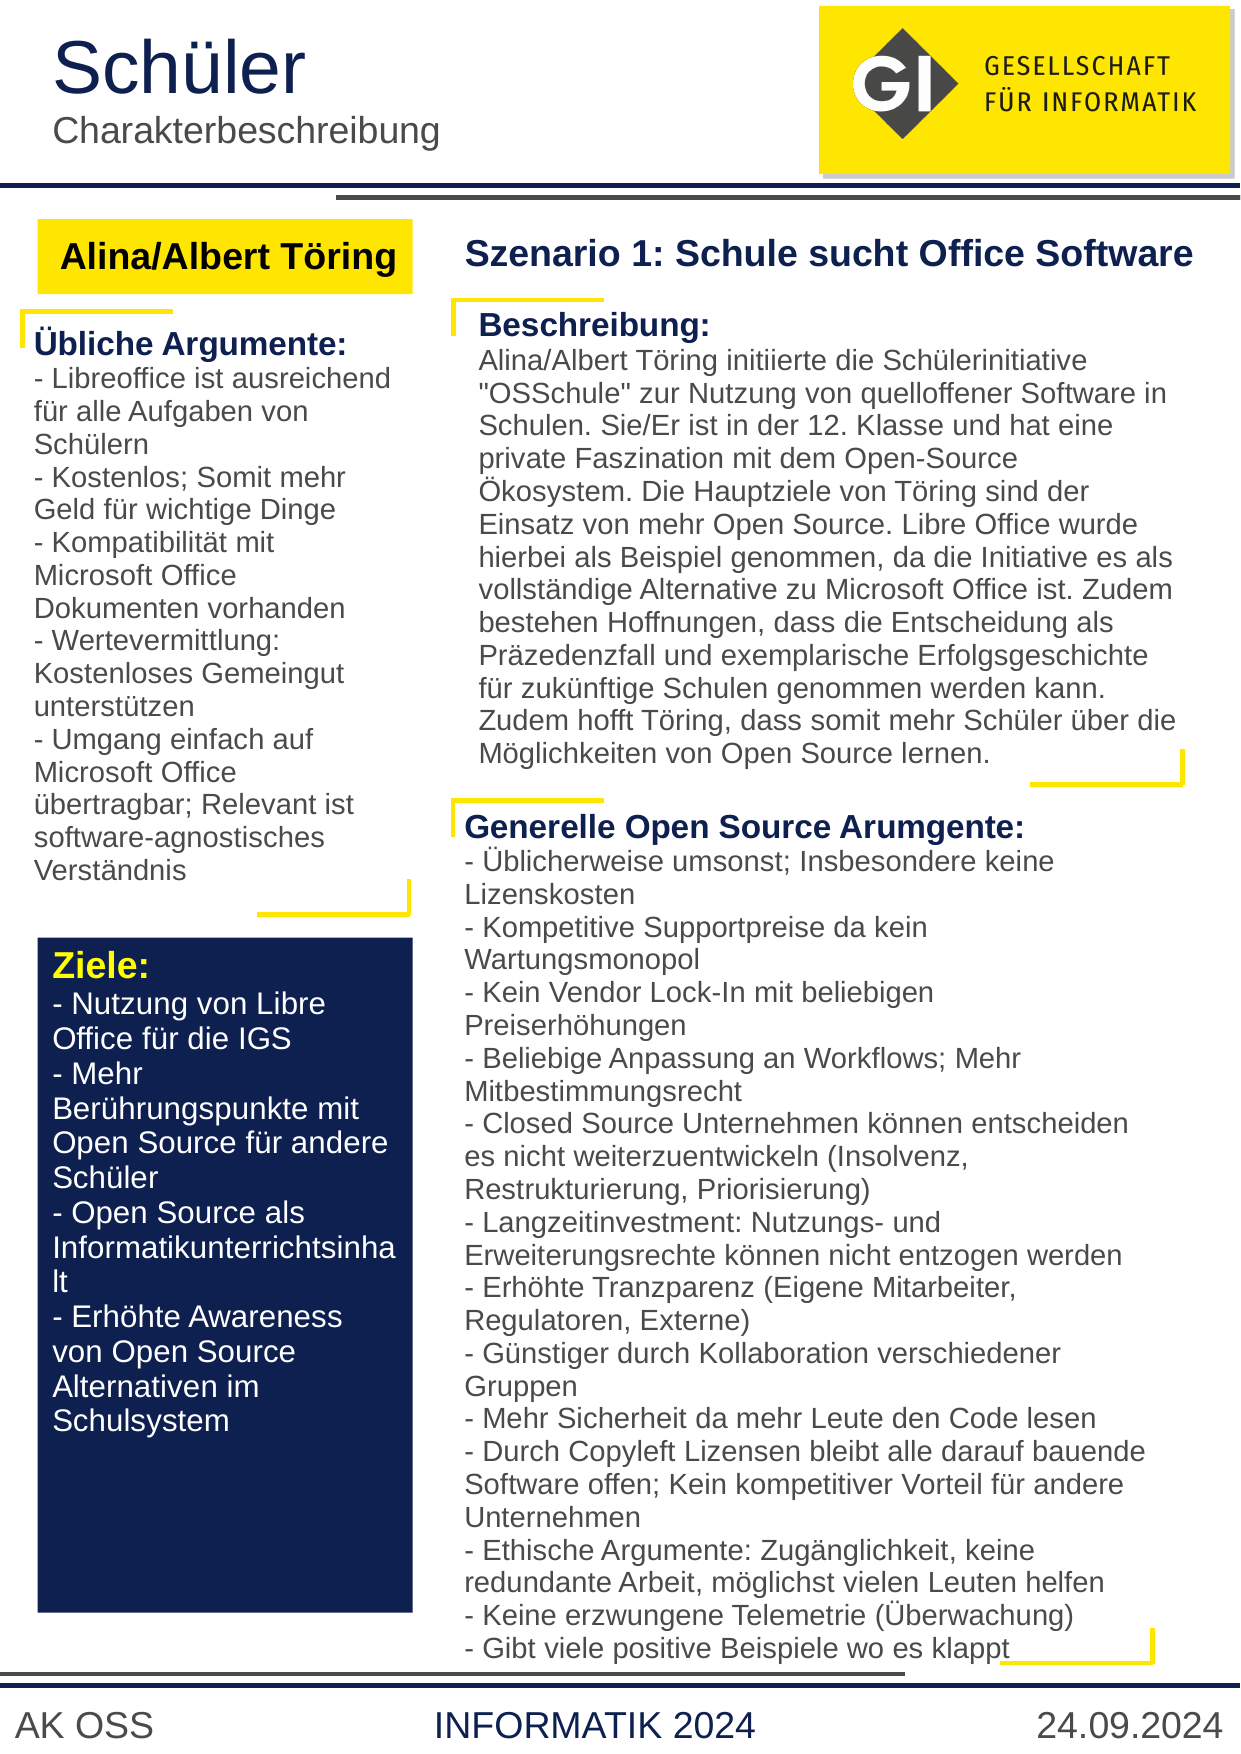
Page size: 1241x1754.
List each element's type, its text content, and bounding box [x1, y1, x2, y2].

text_box INFORMATIK 2024 [419, 1697, 772, 1754]
text_box 24.09.2024 [1021, 1697, 1239, 1754]
text_box Übliche Argumente: - Libreoffice ist ausreichend für alle Aufgaben von Schülern - Kostenlos; Somit mehr Geld für wichtige Dinge - Kompatibilität mit Microsoft Office Dokumenten vorhanden - Wertevermittlung: Kostenloses Gemeingut unterstützen - Umgang einfach auf Microsoft Office übertragbar; Relevant ist software-agnostisches Verständnis [18, 317, 413, 923]
text_box [819, 5, 1231, 174]
text_box Schüler Charakterbeschreibung [37, 18, 826, 228]
text_box AK OSS [0, 1697, 170, 1754]
text_box Generelle Open Source Arumgente: - Üblicherweise umsonst; Insbesondere keine Lizenskosten - Kompetitive Supportpreise da kein Wartungsmonopol - Kein Vendor Lock-In mit beliebigen Preiserhöhungen - Beliebige Anpassung an Workflows; Mehr Mitbestimmungsrecht - Closed Source Unternehmen können entscheiden es nicht weiterzuentwickeln (Insolvenz, Restrukturierung, Priorisierung) - Langzeitinvestment: Nutzungs- und Erweiterungsrechte können nicht entzogen werden - Erhöhte Tranzparenz (Eigene Mitarbeiter, Regulatoren, Externe) - Günstiger durch Kollaboration verschiedener Gruppen - Mehr Sicherheit da mehr Leute den Code lesen - Durch Copyleft Lizensen bleibt alle darauf bauende Software offen; Kein kompetitiver Vorteil für andere Unternehmen - Ethische Argumente: Zugänglichkeit, keine redundante Arbeit, möglichst vielen Leuten helfen - Keine erzwungene Telemetrie (Überwachung) - Gibt viele positive Beispiele wo es klappt [449, 800, 1163, 1673]
text_box Beschreibung: Alina/Albert Töring initiierte die Schülerinitiative "OSSchule" zur Nutzung von quelloffener Software in Schulen. Sie/Er ist in der 12. Klasse und hat eine private Faszination mit dem Open-Source Ökosystem. Die Hauptziele von Töring sind der Einsatz von mehr Open Source. Libre Office wurde hierbei als Beispiel genommen, da die Initiative es als vollständige Alternative zu Microsoft Office ist. Zudem bestehen Hoffnungen, dass die Entscheidung als Präzedenzfall und exemplarische Erfolgsgeschichte für zukünftige Schulen genommen werden kann. Zudem hofft Töring, dass somit mehr Schüler über die Möglichkeiten von Open Source lernen. [463, 299, 1195, 843]
picture [853, 28, 1196, 139]
text_box Ziele: - Nutzung von Libre Office für die IGS - Mehr Berührungspunkte mit Open Source für andere Schüler - Open Source als Informatikunterrichtsinhalt - Erhöhte Awareness von Open Source Alternativen im Schulsystem [37, 937, 413, 1613]
text_box Szenario 1: Schule sucht Office Software [450, 225, 1241, 324]
text_box Alina/Albert Töring [0, 228, 451, 327]
